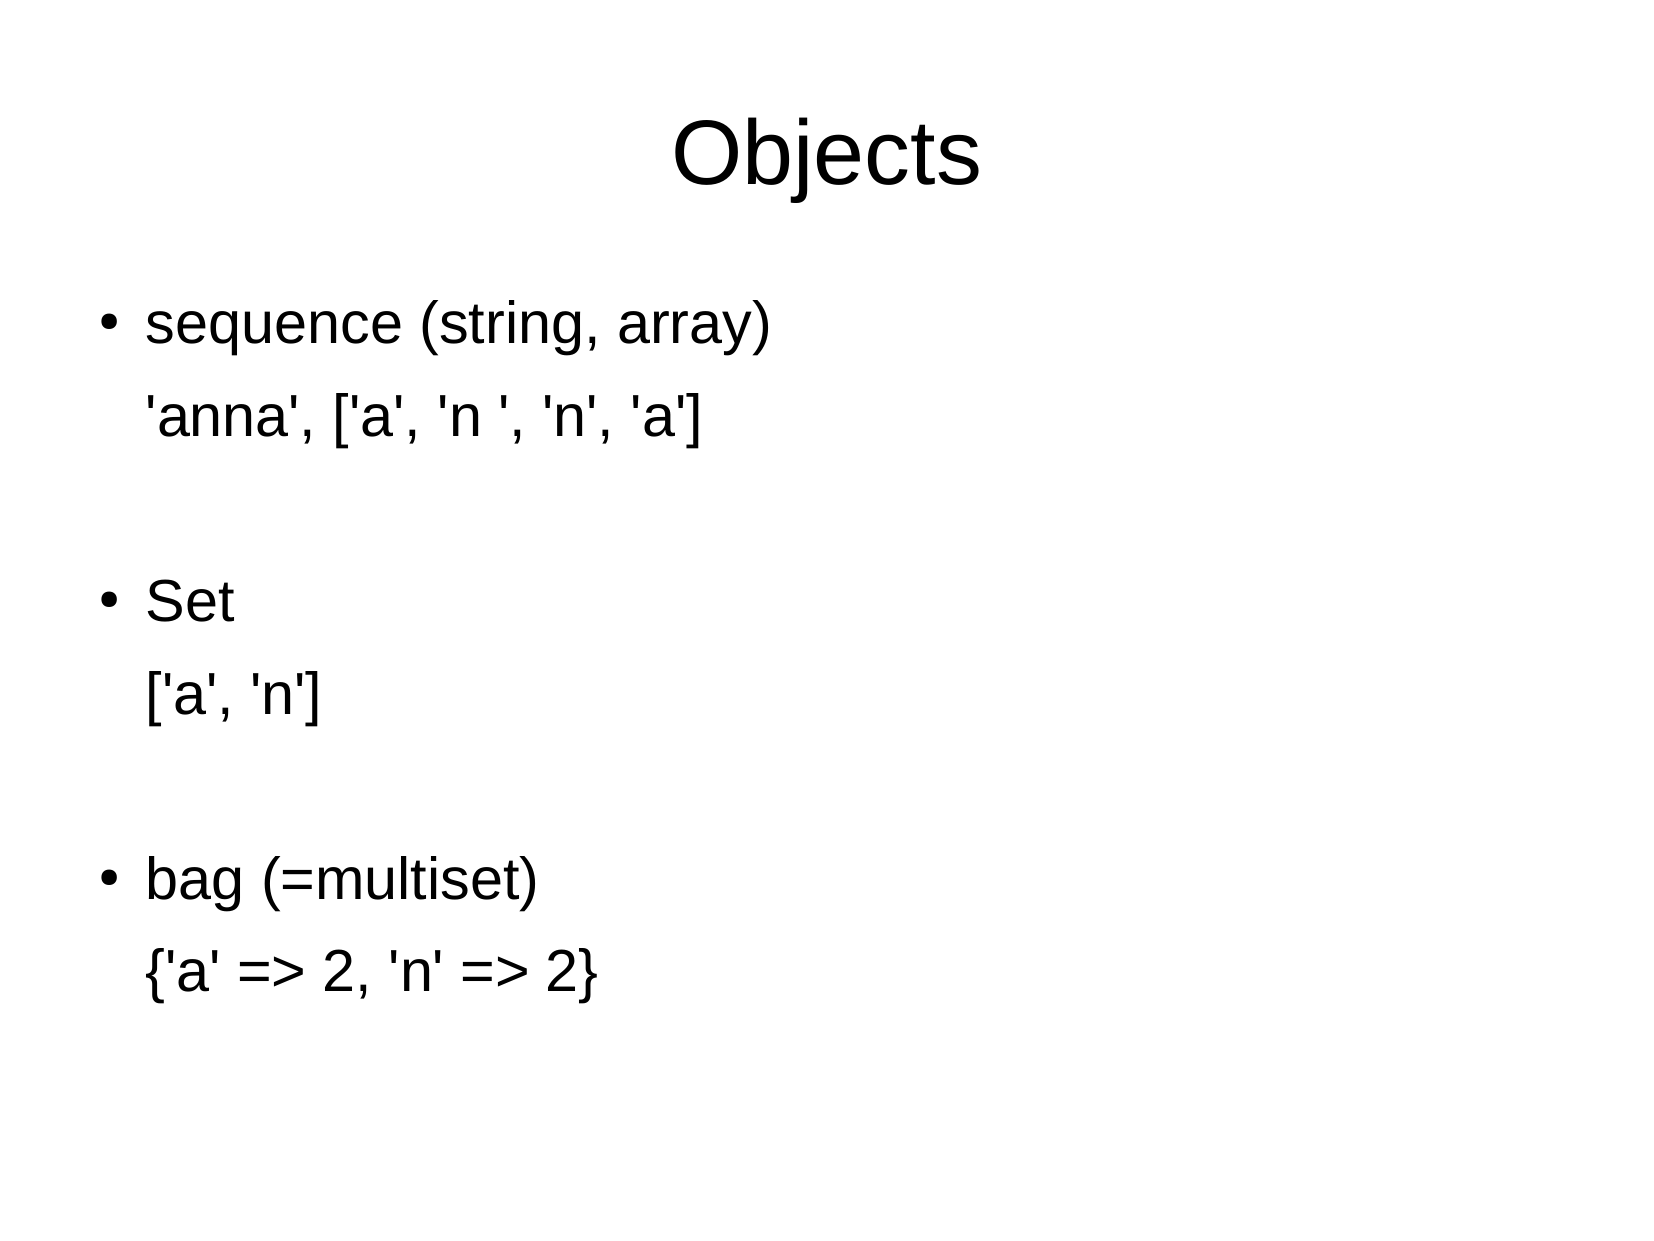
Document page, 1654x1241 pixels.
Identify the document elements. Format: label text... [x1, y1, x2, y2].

title Objects [82, 49, 1571, 257]
list sequence (string, array) 'anna', ['a', 'n ', 'n', 'a'] Set ['a', 'n'] bag (=multiset) {'a' => 2, 'n' => 2} [82, 290, 1571, 1010]
